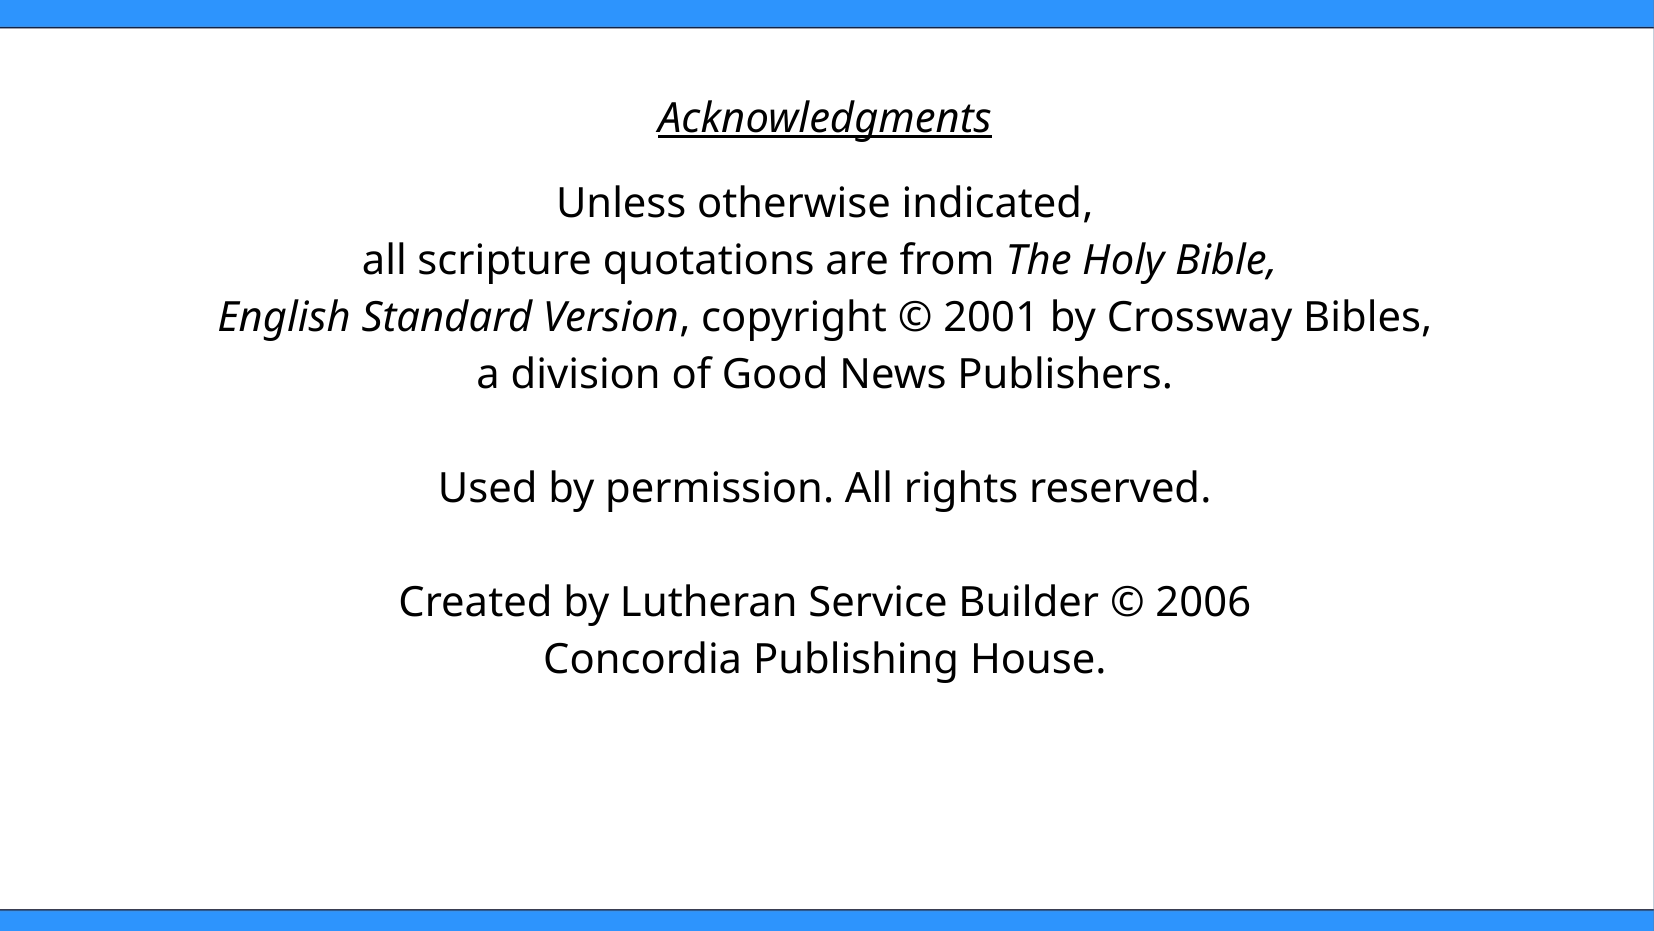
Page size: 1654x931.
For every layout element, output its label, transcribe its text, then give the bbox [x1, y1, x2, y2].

picture [0, 0, 1654, 931]
text_box Acknowledgments Unless otherwise indicated, all scripture quotations are from The Holy Bible, English Standard Version, copyright © 2001 by Crossway Bibles, a division of Good News Publishers. Used by permission. All rights reserved. Created by Lutheran Service Builder © 2006 Concordia Publishing House. [90, 79, 1561, 678]
